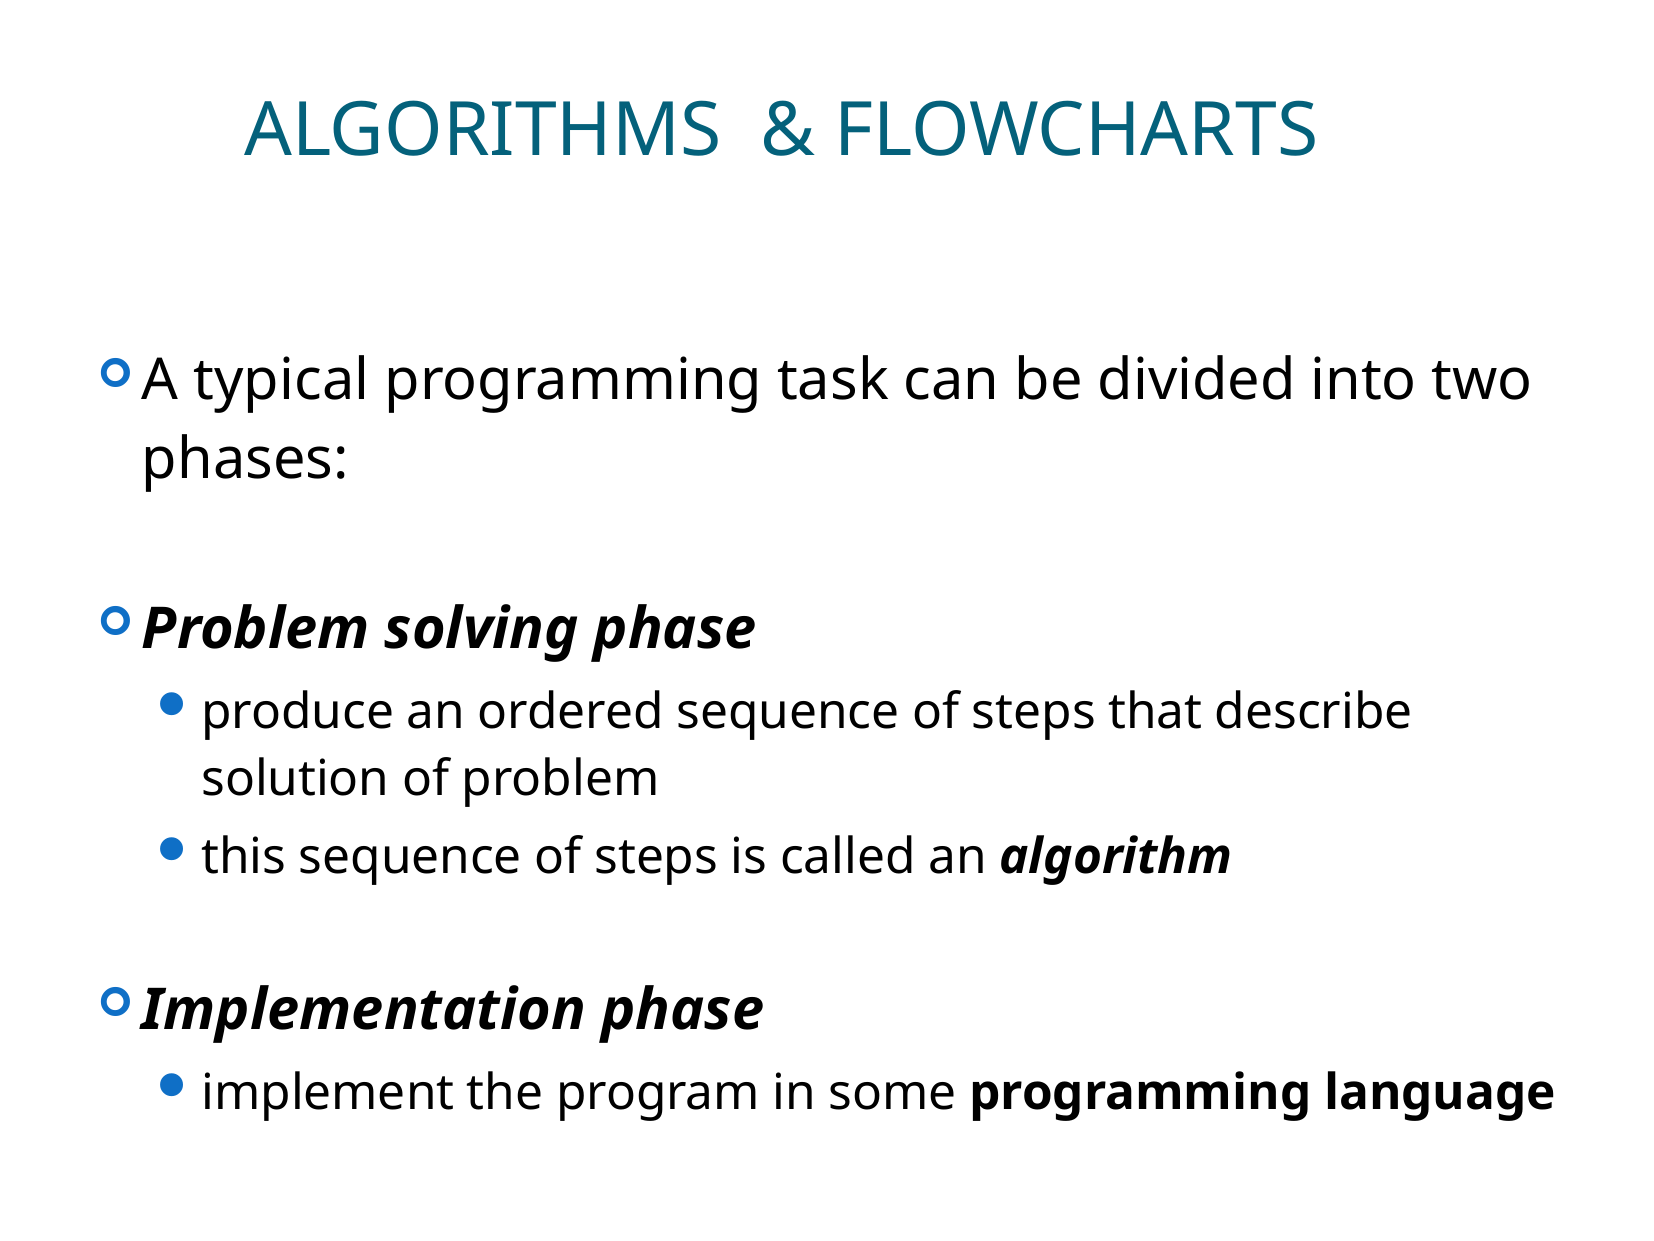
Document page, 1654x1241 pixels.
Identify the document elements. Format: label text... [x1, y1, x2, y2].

title ALGORITHMS & FLOWCHARTS [82, 32, 1498, 185]
list A typical programming task can be divided into two phases: Problem solving phase produce an ordered sequence of steps that describe solution of problem this sequence of steps is called an algorithm Implementation phase implement the program in some programming language [82, 330, 1571, 1158]
